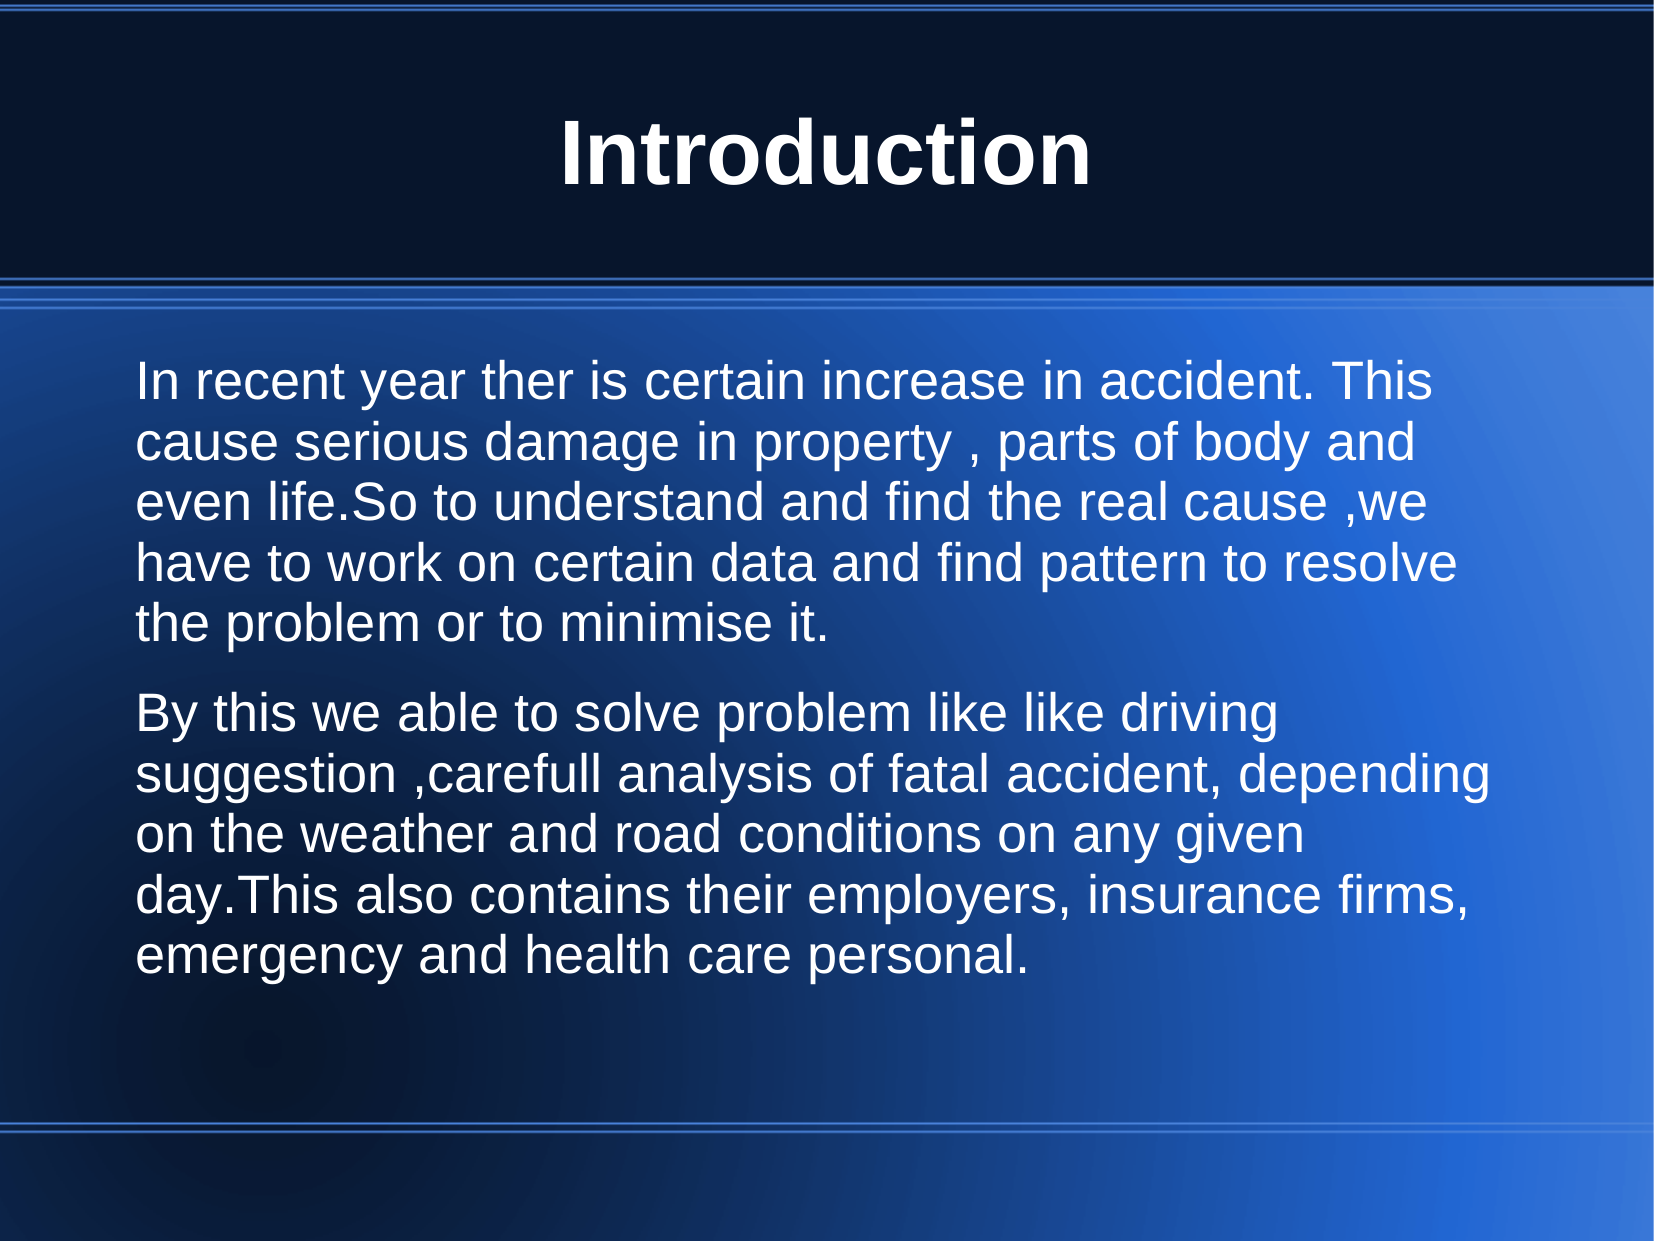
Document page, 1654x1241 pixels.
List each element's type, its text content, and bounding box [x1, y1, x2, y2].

title Introduction [82, 49, 1571, 257]
list In recent year ther is certain increase in accident. This cause serious damage in property , parts of body and even life.So to understand and find the real cause ,we have to work on certain data and find pattern to resolve the problem or to minimise it. By this we able to solve problem like like driving suggestion ,carefull analysis of fatal accident, depending on the weather and road conditions on any given day.This also contains their employers, insurance firms, emergency and health care personal. [134, 350, 1516, 1133]
picture [0, 0, 1654, 1241]
